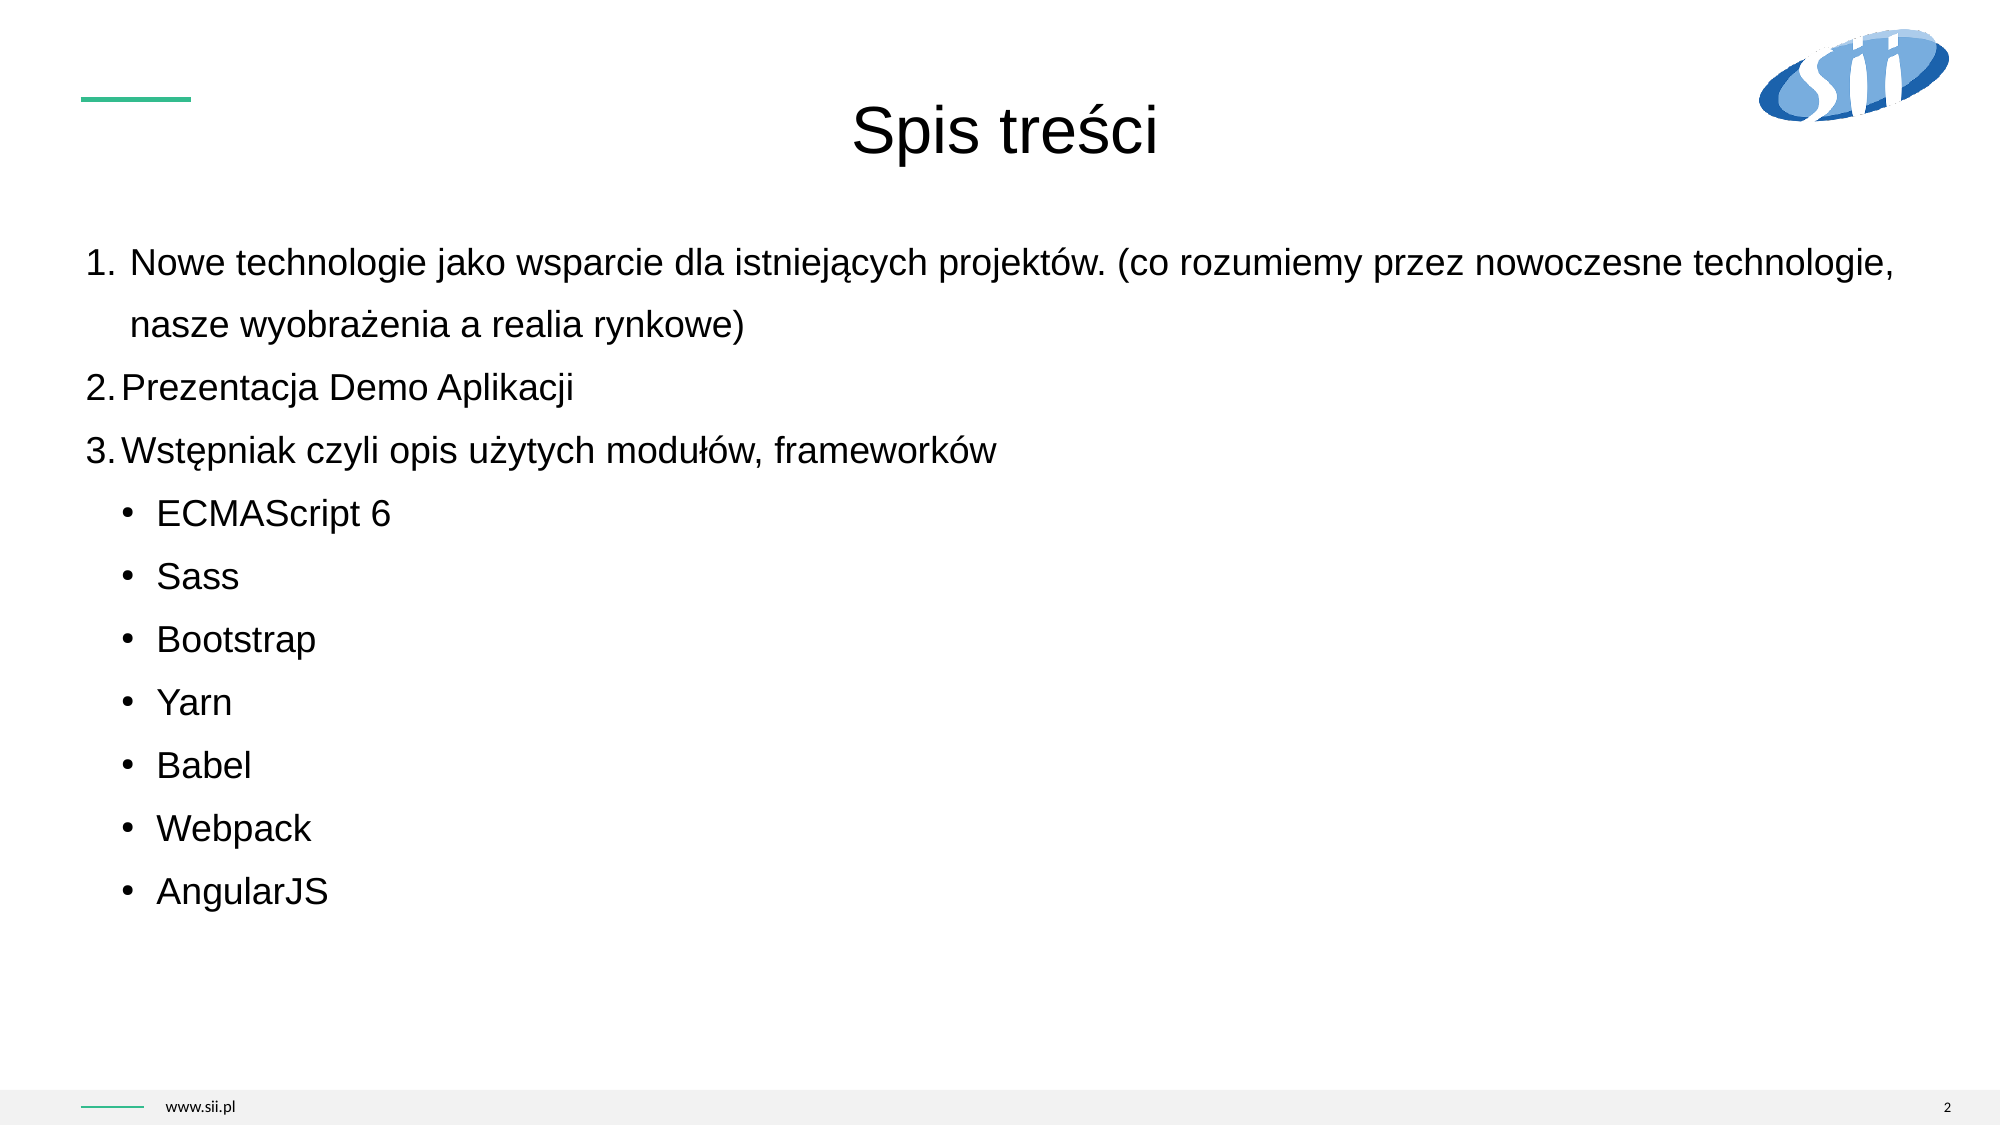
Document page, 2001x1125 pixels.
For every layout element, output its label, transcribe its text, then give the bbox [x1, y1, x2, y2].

title [128, 21, 1759, 125]
picture [1759, 28, 1950, 123]
subtitle Spis treści [221, 82, 1790, 178]
text_box Nowe technologie jako wsparcie dla istniejących projektów. (co rozumiemy przez nowoczesne technologie, nasze wyobrażenia a realia rynkowe) Prezentacja Demo Aplikacji Wstępniak czyli opis użytych modułów, frameworków ECMAScript 6 Sass Bootstrap Yarn Babel Webpack AngularJS [70, 212, 1949, 1027]
